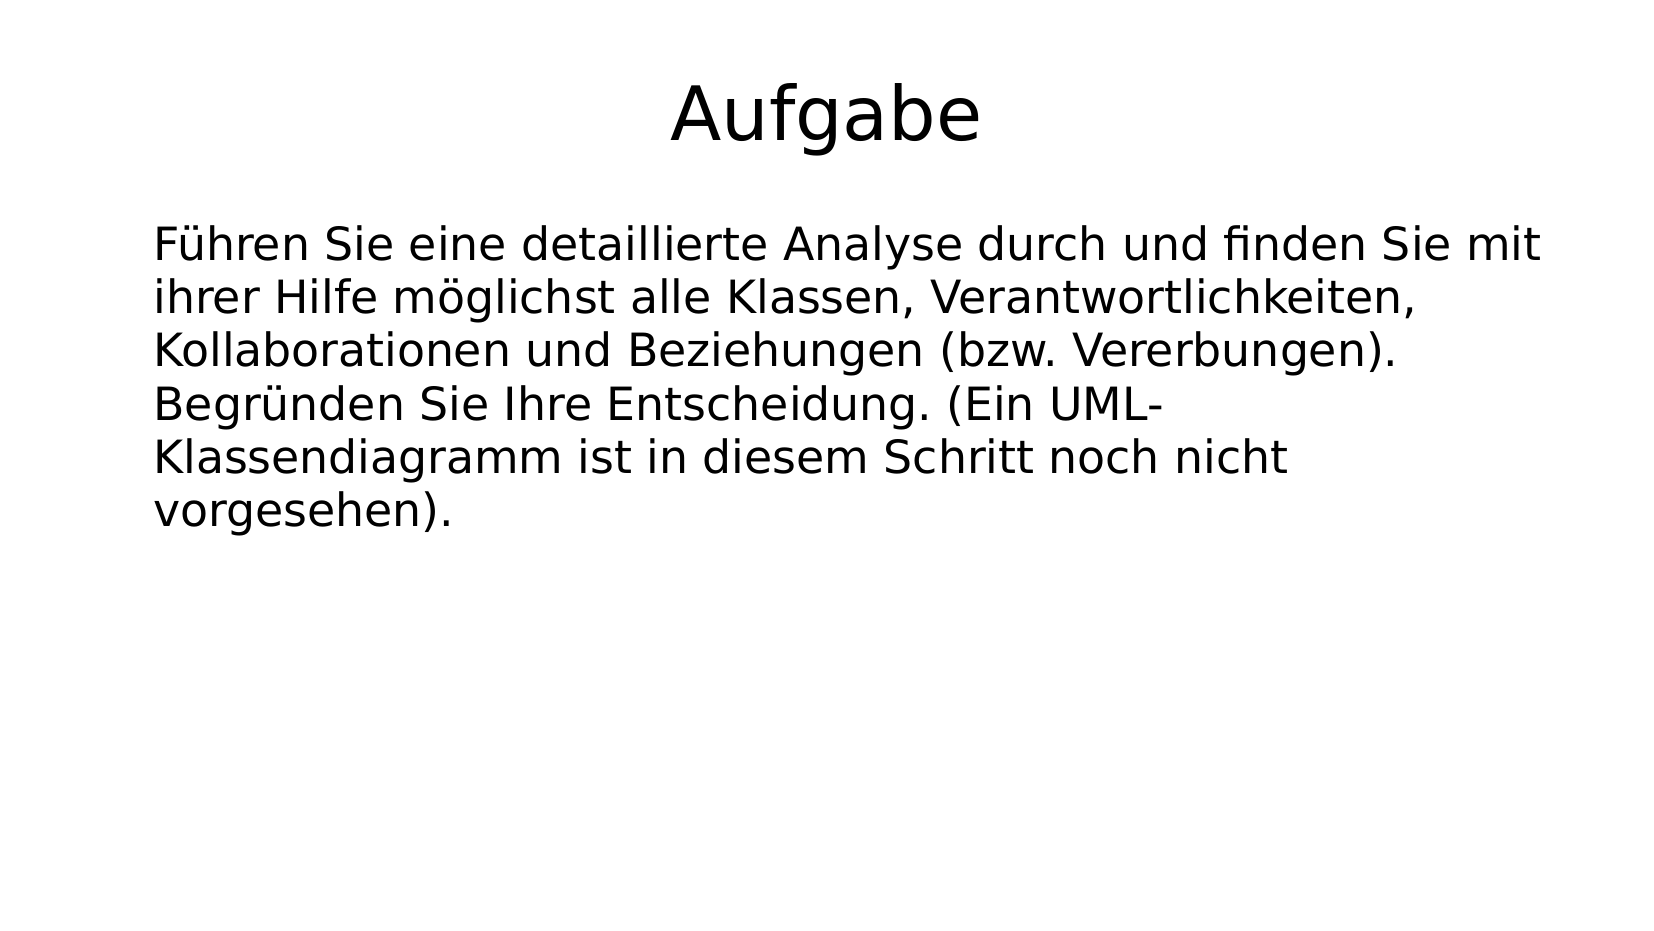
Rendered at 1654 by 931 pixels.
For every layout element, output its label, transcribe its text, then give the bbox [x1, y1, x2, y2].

list Führen Sie eine detaillierte Analyse durch und finden Sie mit ihrer Hilfe möglichst alle Klassen, Verantwortlichkeiten, Kollaborationen und Beziehungen (bzw. Vererbungen). Begründen Sie Ihre Entscheidung. (Ein UML-Klassendiagramm ist in diesem Schritt noch nicht vorgesehen). [82, 217, 1571, 758]
title Aufgabe [82, 37, 1571, 193]
